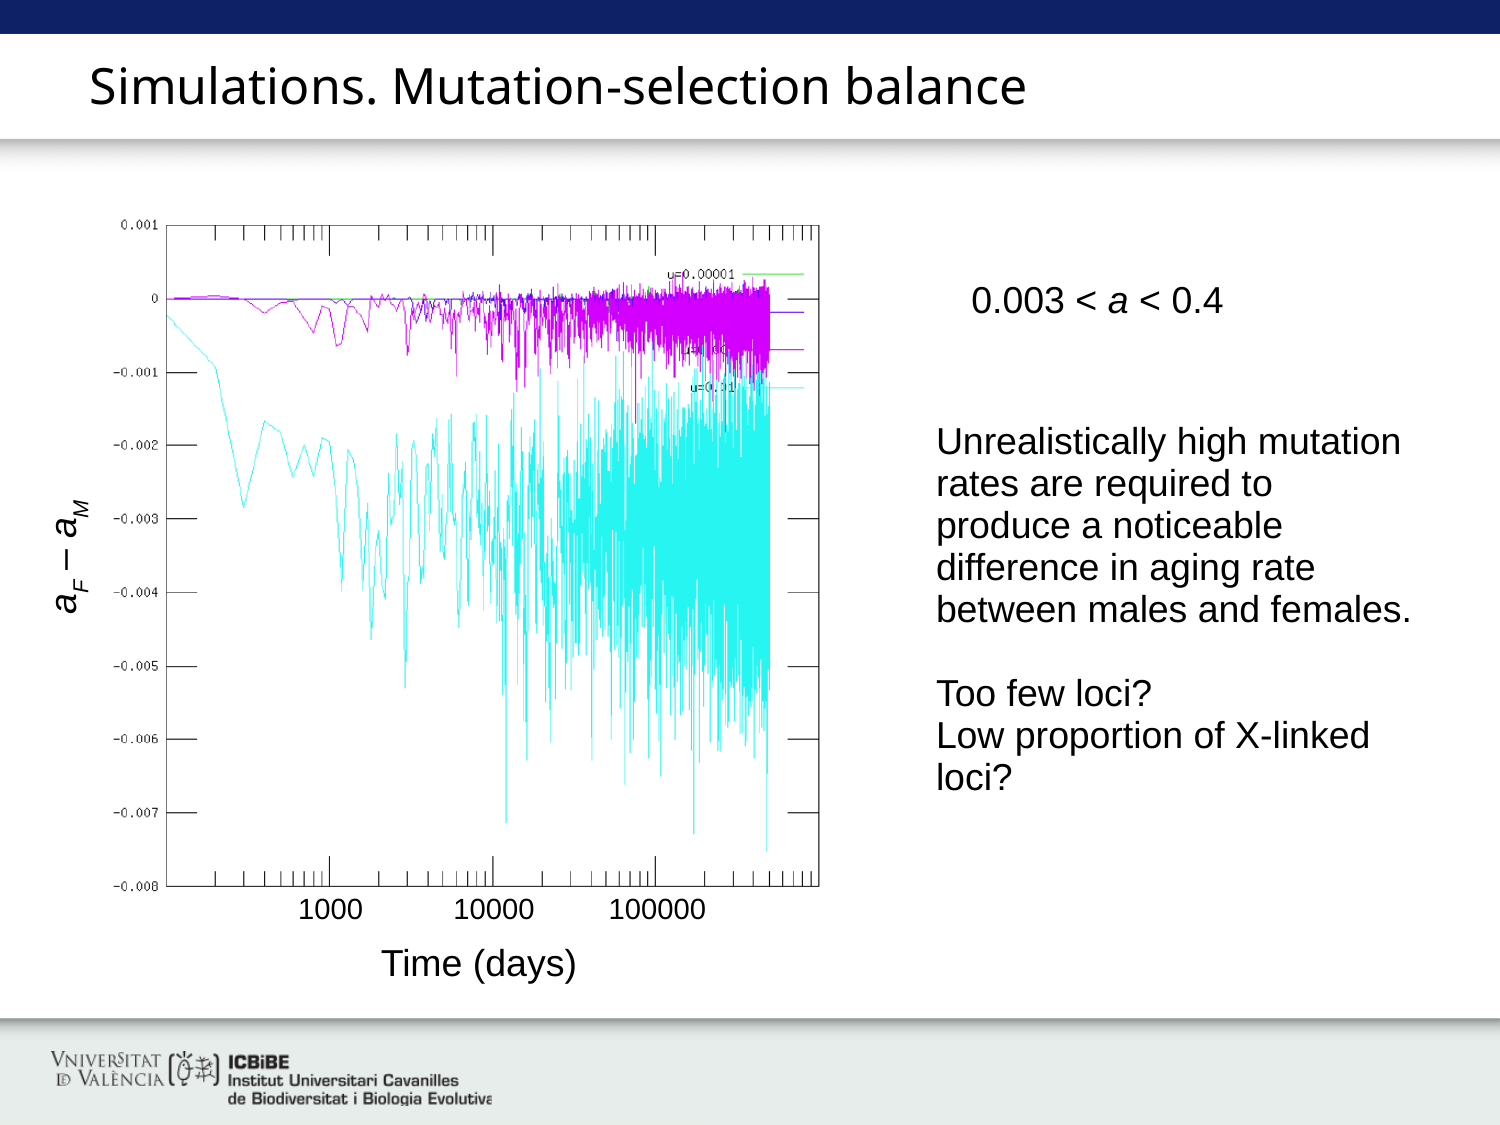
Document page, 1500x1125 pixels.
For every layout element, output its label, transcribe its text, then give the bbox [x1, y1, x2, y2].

text_box 0.003 < a < 0.4 [956, 271, 1239, 329]
picture [0, 0, 1500, 892]
list Simulations. Mutation-selection balance [75, 47, 1134, 110]
text_box aF – aM [34, 485, 101, 630]
text_box 1000 10000 100000 [283, 885, 717, 933]
picture [0, 1018, 1500, 1125]
text_box Unrealistically high mutation rates are required to produce a noticeable difference in aging rate between males and females. Too few loci? Low proportion of X-linked loci? [921, 413, 1430, 807]
text_box Time (days) [366, 935, 593, 993]
